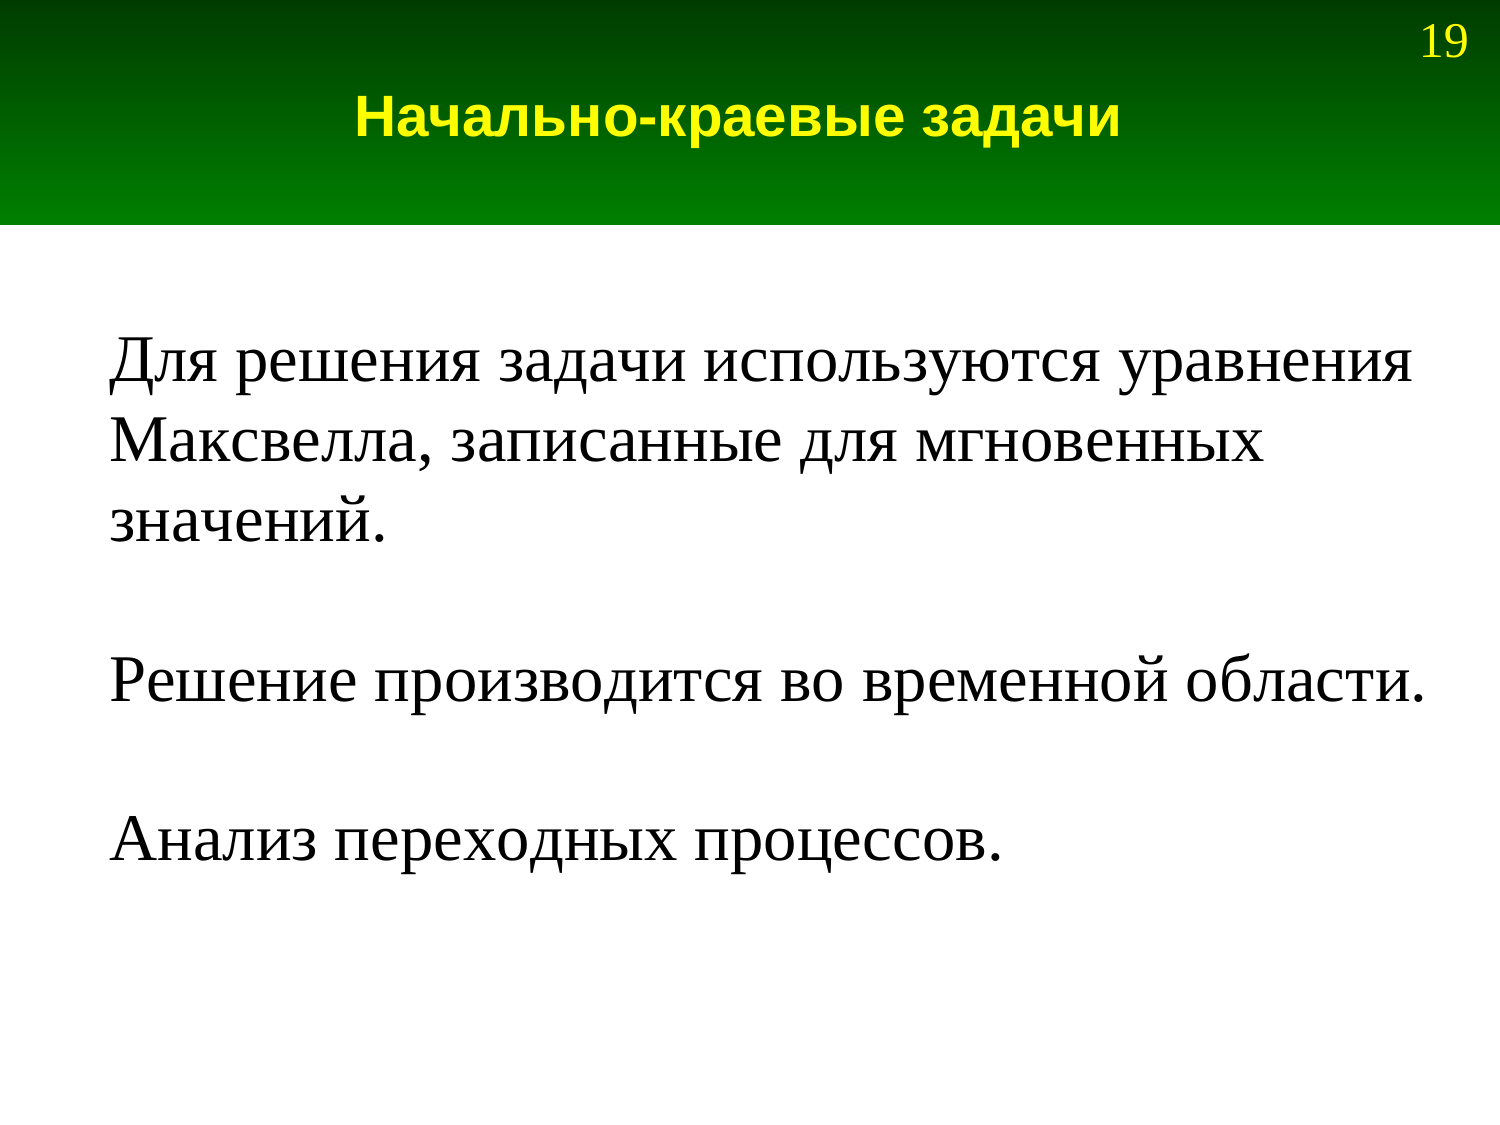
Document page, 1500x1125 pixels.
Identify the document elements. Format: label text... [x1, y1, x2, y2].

text_box Для решения задачи используются уравнения Максвелла, записанные для мгновенных значений. Решение производится во временной области. Анализ переходных процессов. [94, 307, 1465, 882]
title Начально-краевые задачи [88, 18, 1389, 207]
